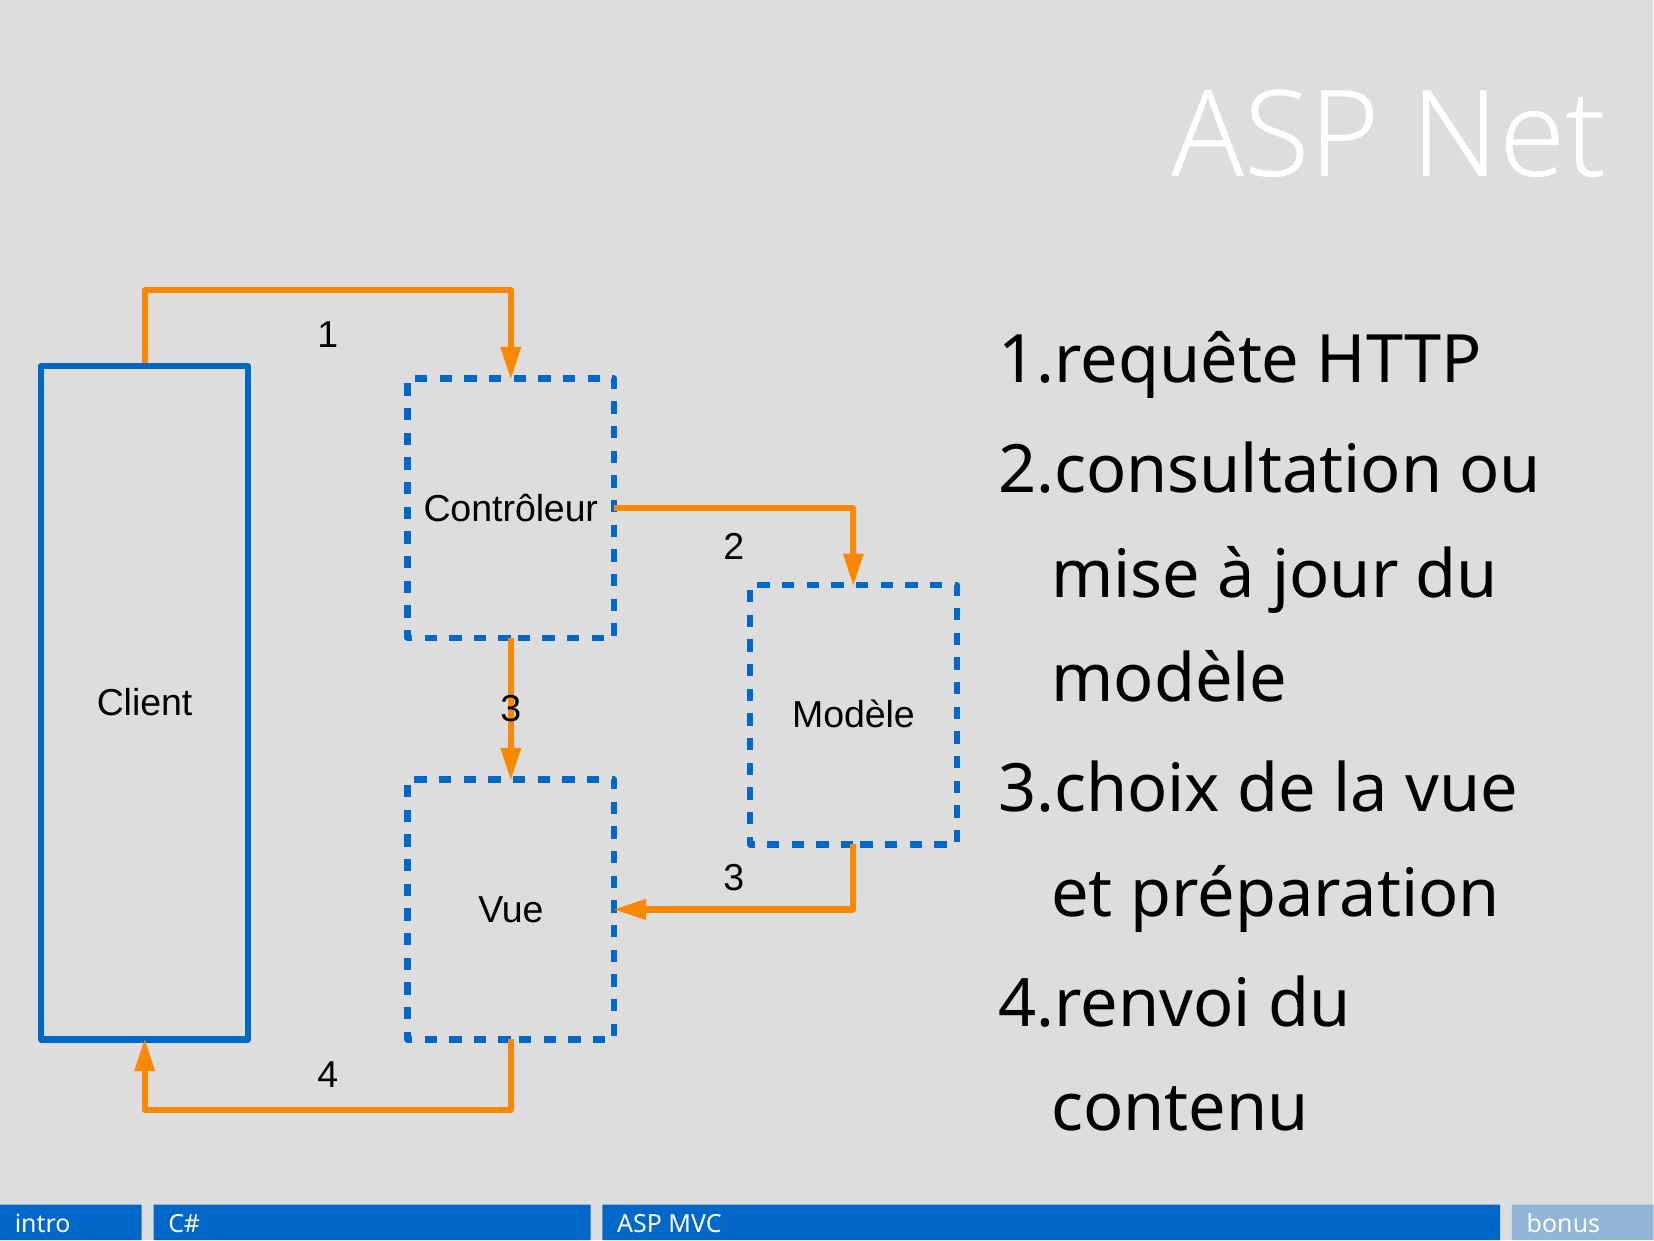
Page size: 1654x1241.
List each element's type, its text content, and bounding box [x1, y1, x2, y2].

title ASP Net [47, 47, 1607, 213]
text_box Vue [407, 779, 615, 1040]
text_box bonus [1511, 1204, 1654, 1241]
text_box Client [41, 366, 249, 1040]
text_box Modèle [750, 585, 957, 845]
text_box intro [0, 1204, 142, 1241]
text_box ASP MVC [602, 1204, 1501, 1241]
list requête HTTP consultation ou mise à jour du modèle choix de la vue et préparation renvoi du contenu [980, 290, 1571, 1158]
text_box C# [153, 1204, 591, 1241]
text_box Contrôleur [407, 378, 615, 638]
